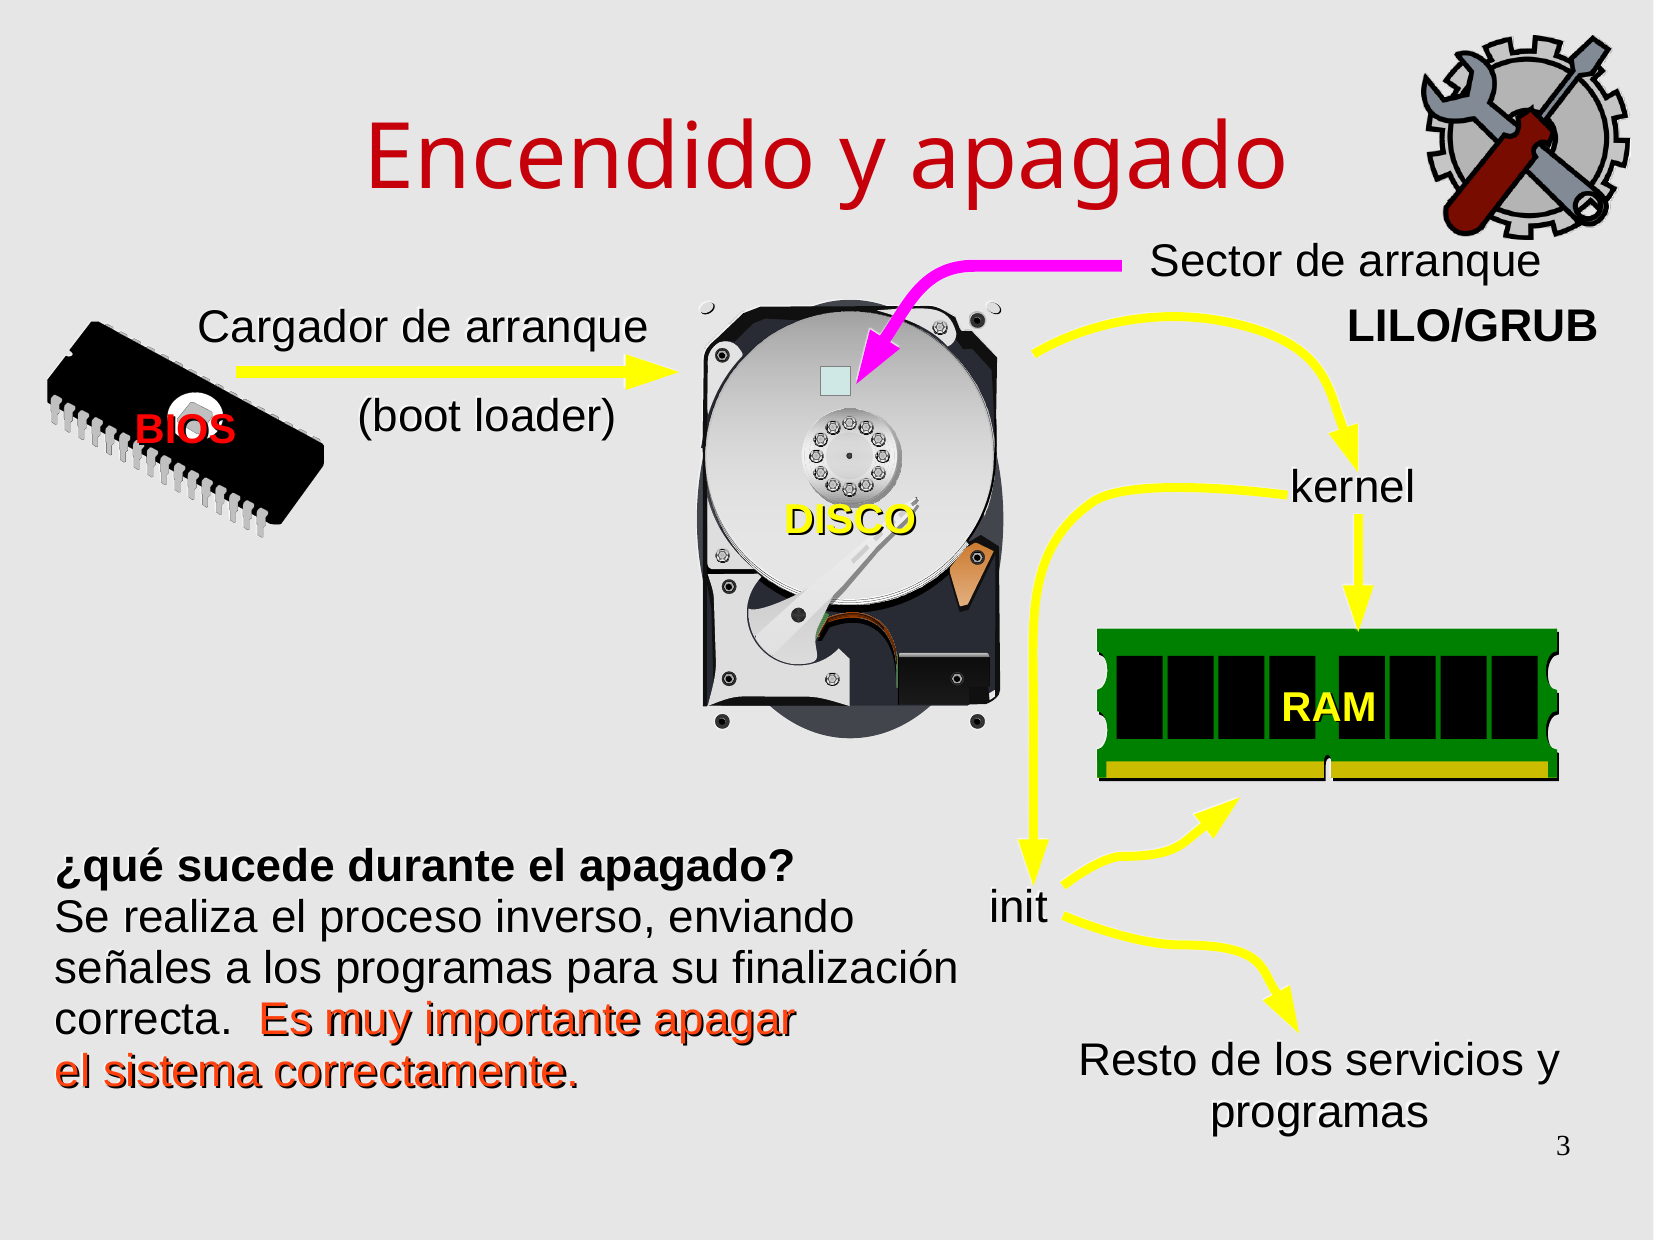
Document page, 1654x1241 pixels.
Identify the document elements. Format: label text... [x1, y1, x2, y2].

text_box Resto de los servicios y programas [1008, 1027, 1631, 1156]
text_box (boot loader) [342, 382, 633, 455]
text_box ¿qué sucede durante el apagado? Se realiza el proceso inverso, enviando señales a los programas para su finalización correcta. Es muy importante apagar el sistema correctamente. [39, 832, 976, 1104]
picture [1421, 35, 1630, 240]
picture [696, 299, 1004, 739]
picture [47, 321, 324, 538]
text_box Sector de arranque [1135, 257, 1565, 295]
text_box init [976, 873, 1063, 945]
picture [1092, 620, 1566, 793]
text_box Cargador de arranque [183, 294, 664, 366]
text_box LILO/GRUB [1332, 292, 1614, 365]
title Encendido y apagado [82, 49, 1571, 257]
text_box kernel [1275, 453, 1431, 526]
text_box [820, 366, 851, 396]
